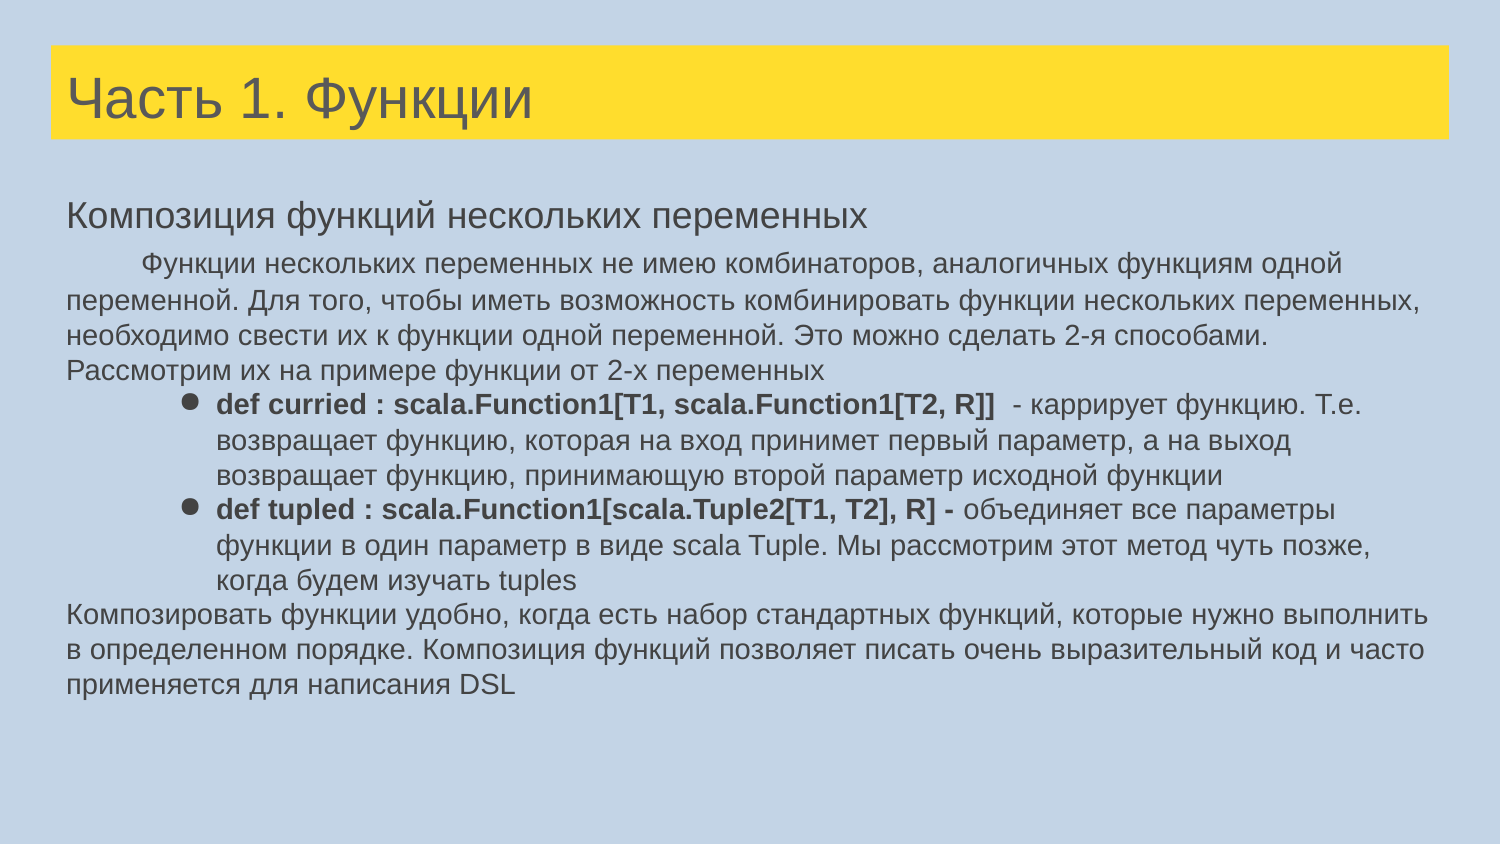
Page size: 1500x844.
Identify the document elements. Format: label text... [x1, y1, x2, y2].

title Часть 1. Функции [51, 45, 1449, 140]
text_box Композиция функций нескольких переменных Функции нескольких переменных не имею комбинаторов, аналогичных функциям одной переменной. Для того, чтобы иметь возможность комбинировать функции нескольких переменных, необходимо свести их к функции одной переменной. Это можно сделать 2-я способами. Рассмотрим их на примере функции от 2-х переменных def curried : scala.Function1[T1, scala.Function1[T2, R]] - каррирует функцию. Т.е. возвращает функцию, которая на вход принимет первый параметр, а на выход возвращает функцию, принимающую второй параметр исходной функции def tupled : scala.Function1[scala.Tuple2[T1, T2], R] - объединяет все параметры функции в один параметр в виде scala Tuple. Мы рассмотрим этот метод чуть позже, когда будем изучать tuples Композировать функции удобно, когда есть набор стандартных функций, которые нужно выполнить в определенном порядке. Композиция функций позволяет писать очень выразительный код и часто применяется для написания DSL [51, 176, 1449, 743]
